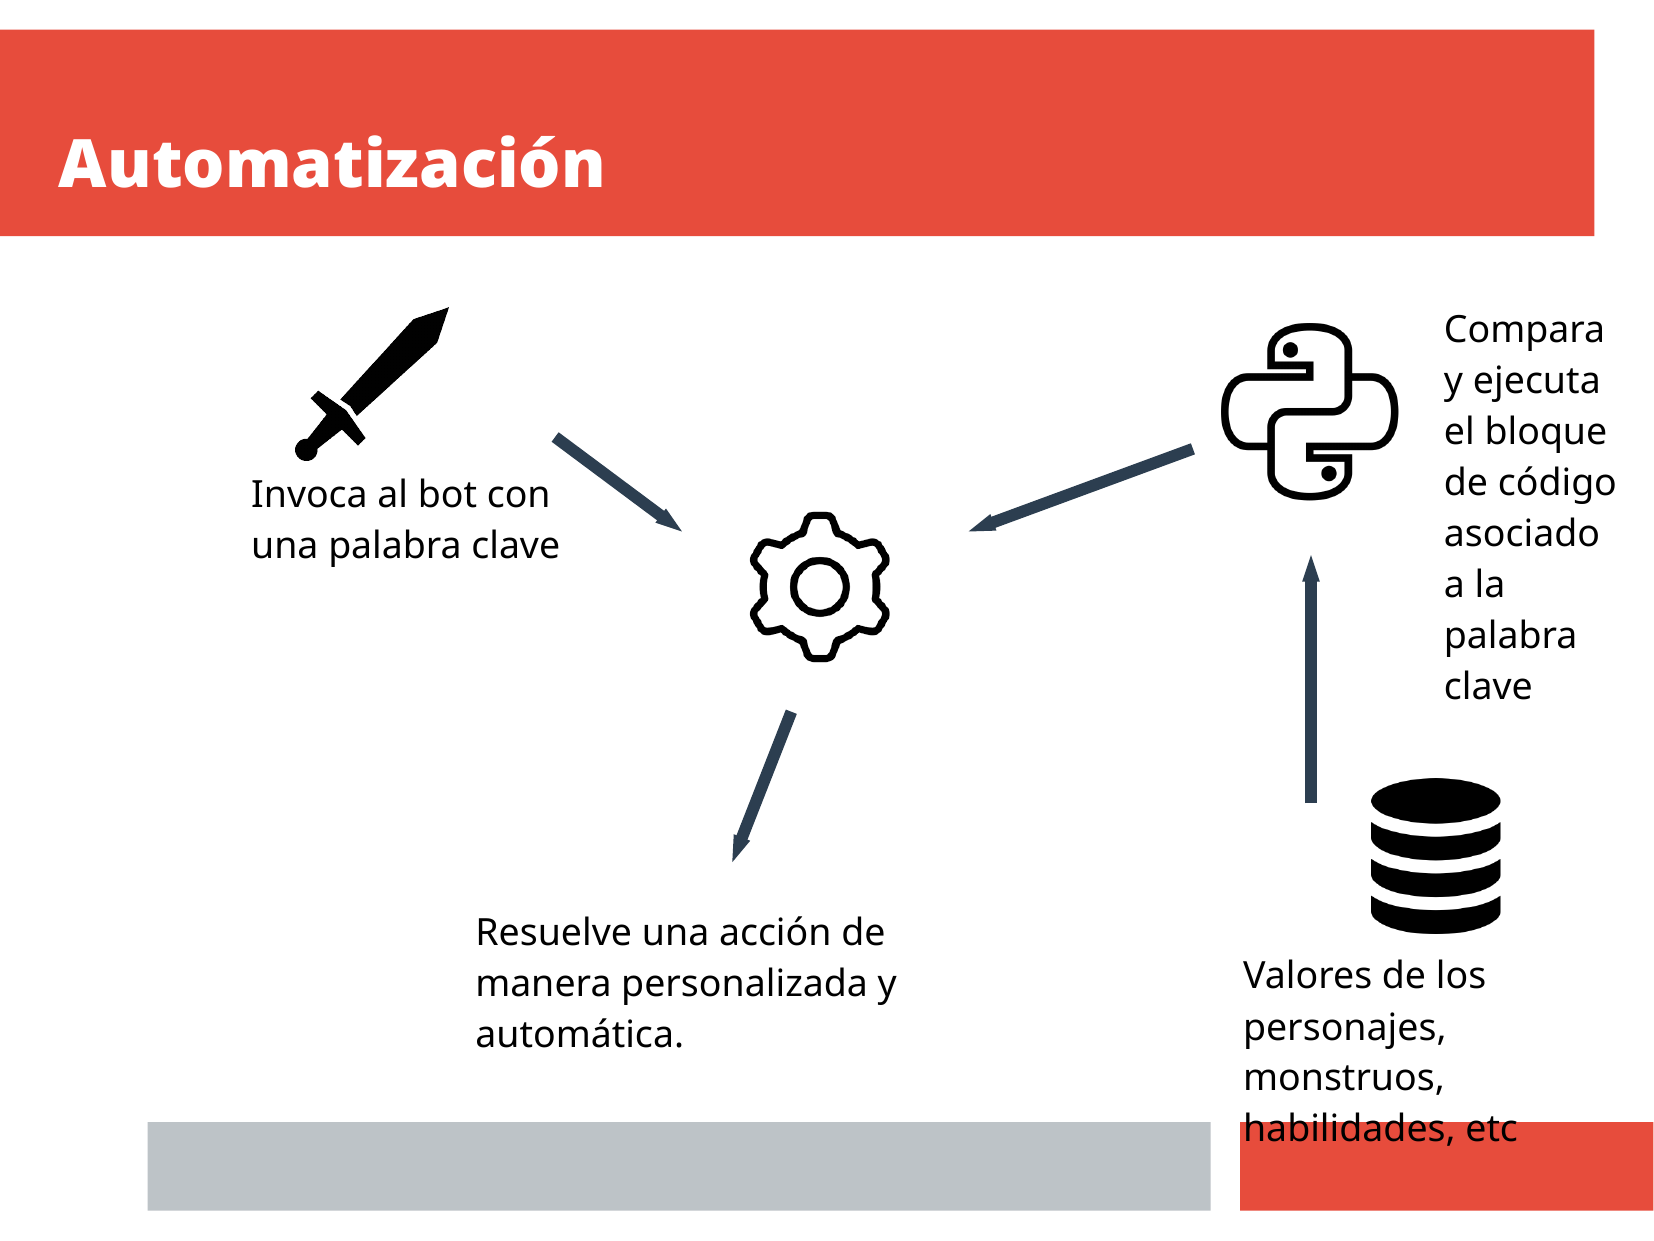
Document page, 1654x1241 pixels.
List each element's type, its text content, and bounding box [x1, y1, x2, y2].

title Automatización [59, 59, 1595, 207]
text_box Resuelve una acción de manera personalizada y automática. [460, 897, 981, 1055]
picture [1213, 315, 1406, 508]
picture [1358, 778, 1513, 934]
picture [295, 307, 449, 460]
text_box Compara y ejecuta el bloque de código asociado a la palabra clave [1429, 295, 1642, 642]
picture [729, 496, 910, 677]
text_box Valores de los personajes, monstruos, habilidades, etc [1228, 941, 1654, 1241]
text_box Invoca al bot con una palabra clave [236, 460, 579, 712]
